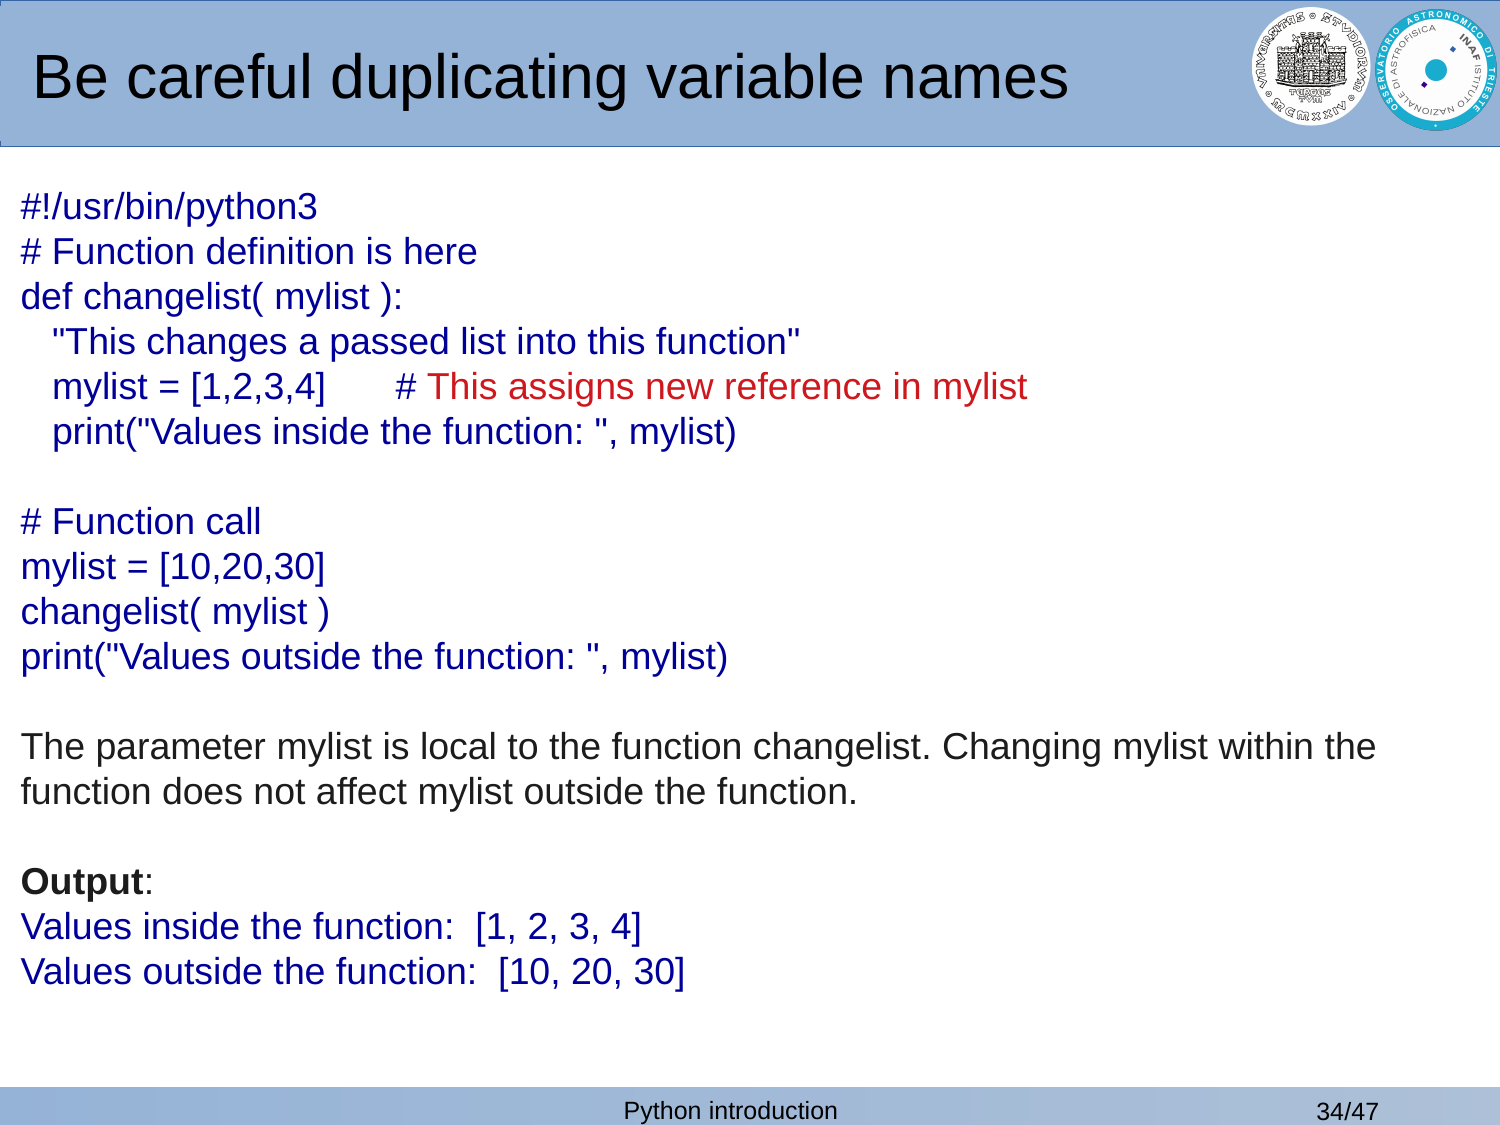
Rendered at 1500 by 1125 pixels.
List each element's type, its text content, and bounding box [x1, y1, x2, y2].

list #!/usr/bin/python3 # Function definition is here def changelist( mylist ): "This changes a passed list into this function" mylist = [1,2,3,4] # This assigns new reference in mylist print("Values inside the function: ", mylist) # Function call mylist = [10,20,30] changelist( mylist ) print("Values outside the function: ", mylist) The parameter mylist is local to the function changelist. Changing mylist within the function does not affect mylist outside the function. Output: Values inside the function: [1, 2, 3, 4] Values outside the function: [10, 20, 30] [5, 174, 1500, 1111]
text_box Be careful duplicating variable names [0, 5, 1243, 141]
picture [1252, 0, 1500, 156]
